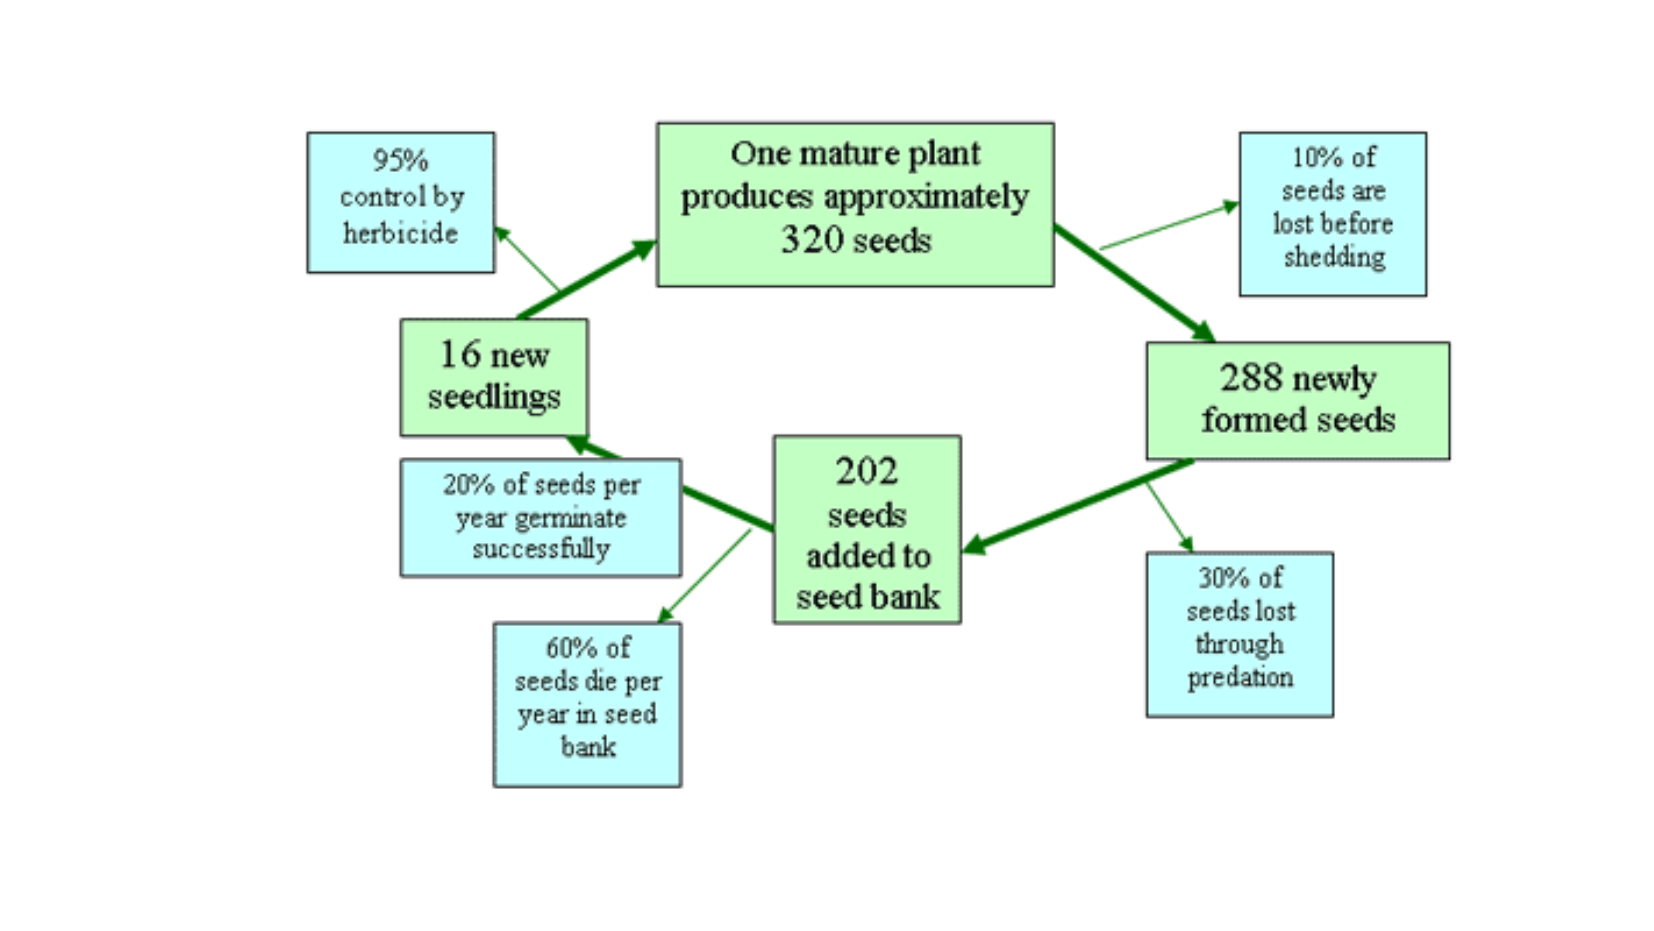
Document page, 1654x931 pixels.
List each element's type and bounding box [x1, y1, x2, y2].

picture [300, 109, 1463, 796]
